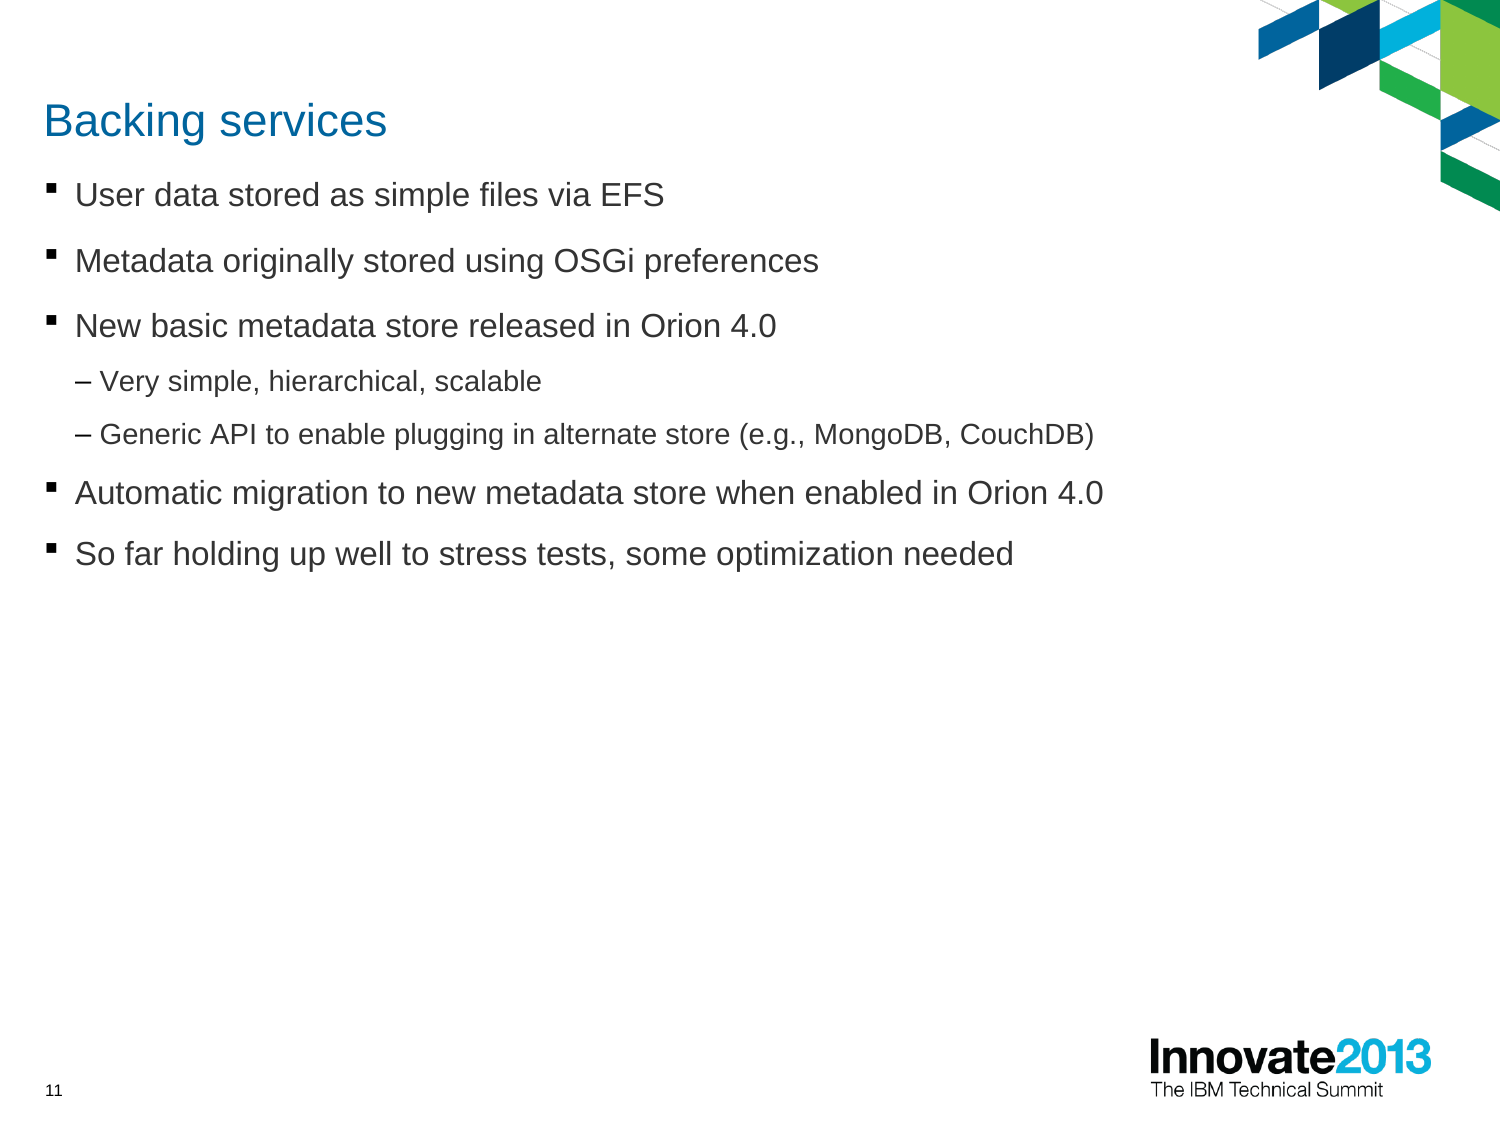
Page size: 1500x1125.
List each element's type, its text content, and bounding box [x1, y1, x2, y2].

picture [1254, 0, 1500, 219]
title Backing services [28, 87, 1247, 154]
text_box <number> [29, 1072, 91, 1103]
list User data stored as simple files via EFS Metadata originally stored using OSGi preferences New basic metadata store released in Orion 4.0 Very simple, hierarchical, scalable Generic API to enable plugging in alternate store (e.g., MongoDB, CouchDB) Automatic migration to new metadata store when enabled in Orion 4.0 So far holding up well to stress tests, some optimization needed [28, 160, 1439, 1007]
picture [1150, 1034, 1433, 1105]
